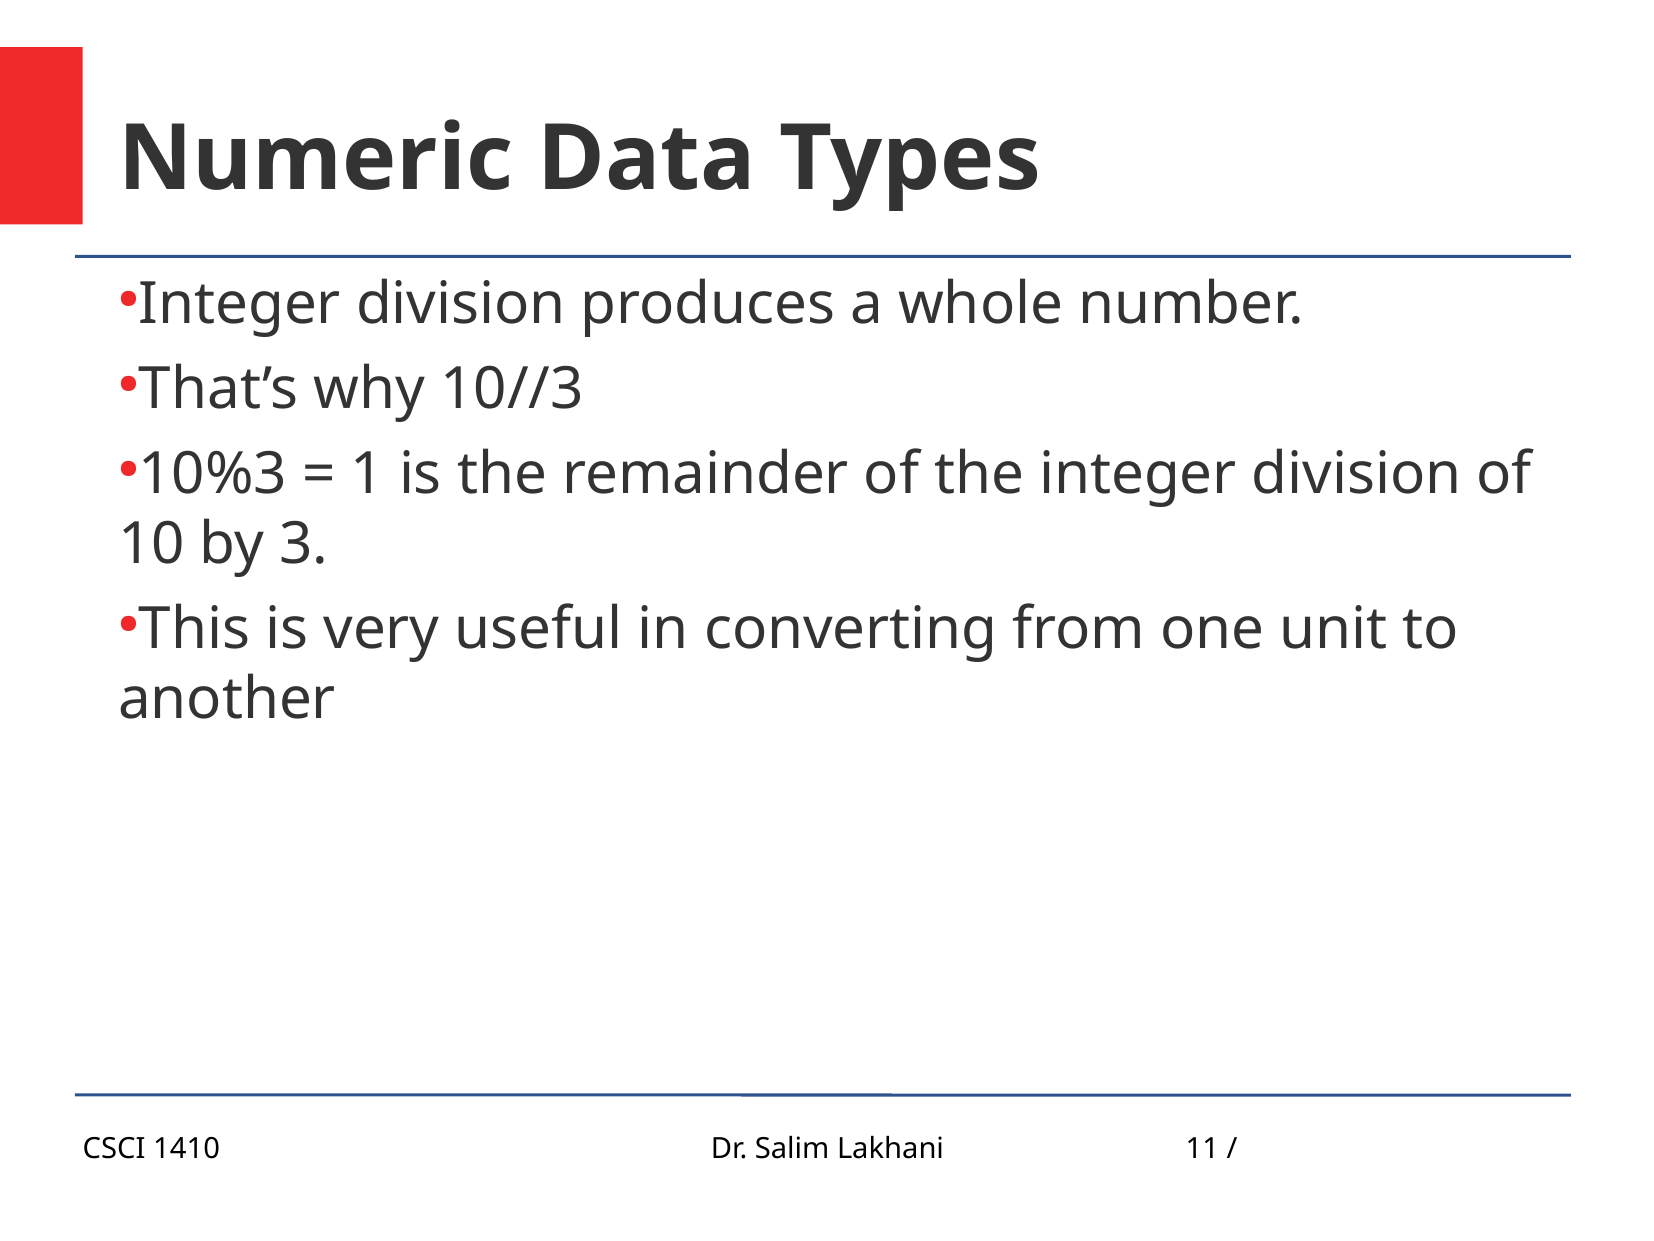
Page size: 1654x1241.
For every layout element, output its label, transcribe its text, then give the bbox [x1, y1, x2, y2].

text_box Dr. Salim Lakhani [565, 1129, 1090, 1216]
text_box / [1185, 1129, 1571, 1216]
title Numeric Data Types [118, 49, 1571, 257]
text_box CSCI 1410 [82, 1129, 468, 1216]
list Integer division produces a whole number. That’s why 10//3 10%3 = 1 is the remainder of the integer division of 10 by 3. This is very useful in converting from one unit to another [118, 265, 1536, 1081]
